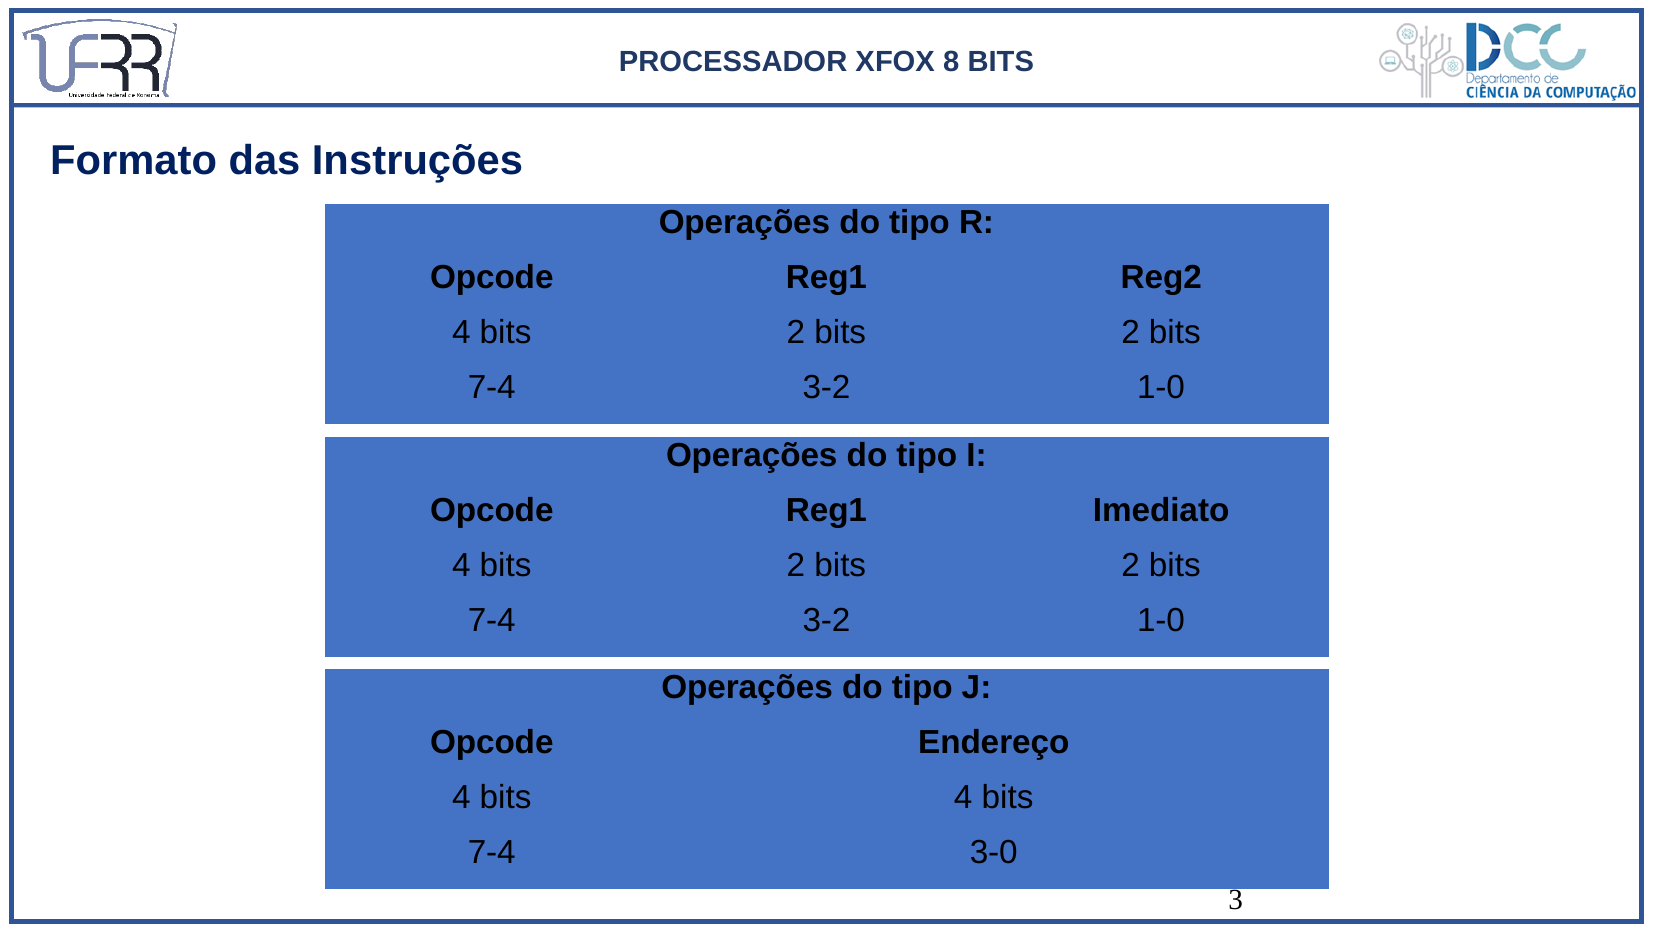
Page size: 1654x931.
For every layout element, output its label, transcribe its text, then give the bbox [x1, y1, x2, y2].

table_cell 4 bits [325, 314, 659, 369]
table_cell 7-4 [325, 834, 659, 889]
table_cell 2 bits [659, 547, 994, 602]
table_cell 2 bits [994, 314, 1329, 369]
table_header Operações do tipo R: [325, 204, 1329, 259]
text_box Formato das Instruções [35, 129, 1619, 886]
table_cell Reg1 [659, 492, 994, 547]
table_cell Opcode [325, 259, 659, 314]
table_header Operações do tipo I: [325, 437, 1329, 492]
table_cell Opcode [325, 492, 659, 547]
text_box [1228, 924, 1614, 931]
table_cell 3-2 [659, 602, 994, 657]
table_cell Reg2 [994, 259, 1329, 314]
table_cell 3-0 [659, 834, 1329, 889]
table_cell 2 bits [994, 547, 1329, 602]
table_cell 3-2 [659, 369, 994, 424]
picture [22, 19, 177, 97]
picture [1379, 16, 1636, 101]
table_cell 1-0 [994, 369, 1329, 424]
table_cell 4 bits [325, 547, 659, 602]
table_cell 4 bits [659, 779, 1329, 834]
table_cell 7-4 [325, 369, 659, 424]
table_cell 1-0 [994, 602, 1329, 657]
table_cell Opcode [325, 724, 659, 779]
table_cell Endereço [659, 724, 1329, 779]
table_cell 7-4 [325, 602, 659, 657]
table_cell 2 bits [659, 314, 994, 369]
table_cell 4 bits [325, 779, 659, 834]
table_cell Reg1 [659, 259, 994, 314]
title PROCESSADOR XFOX 8 BITS [177, 37, 1379, 83]
table_header Operações do tipo J: [325, 669, 1329, 724]
text_box [1228, 886, 1614, 919]
table_cell Imediato [994, 492, 1329, 547]
